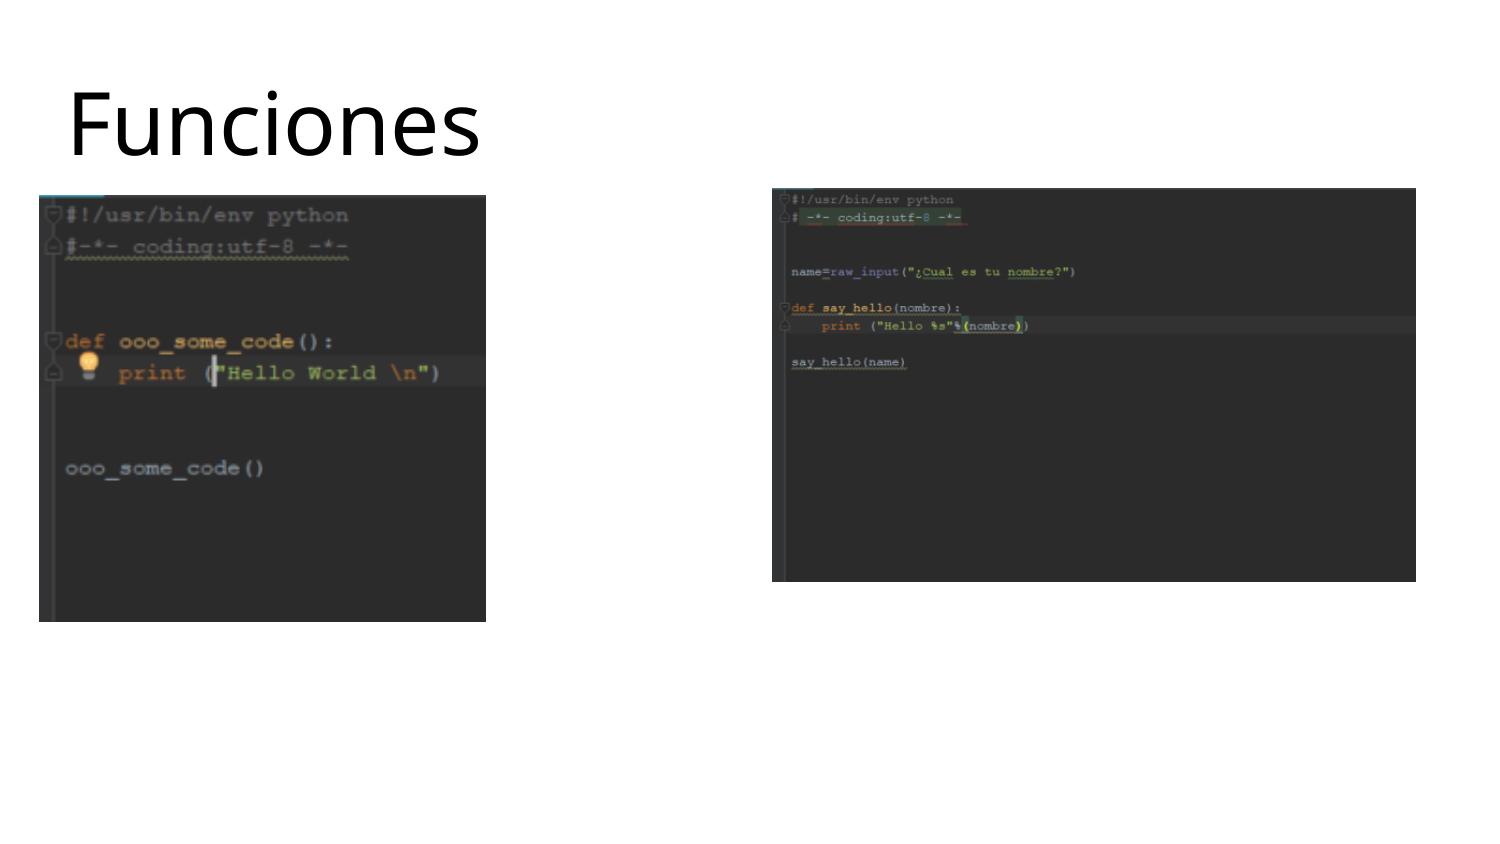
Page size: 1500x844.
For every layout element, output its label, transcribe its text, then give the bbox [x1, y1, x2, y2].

title Funciones [51, 51, 1449, 189]
picture [39, 195, 486, 622]
picture [772, 188, 1416, 582]
